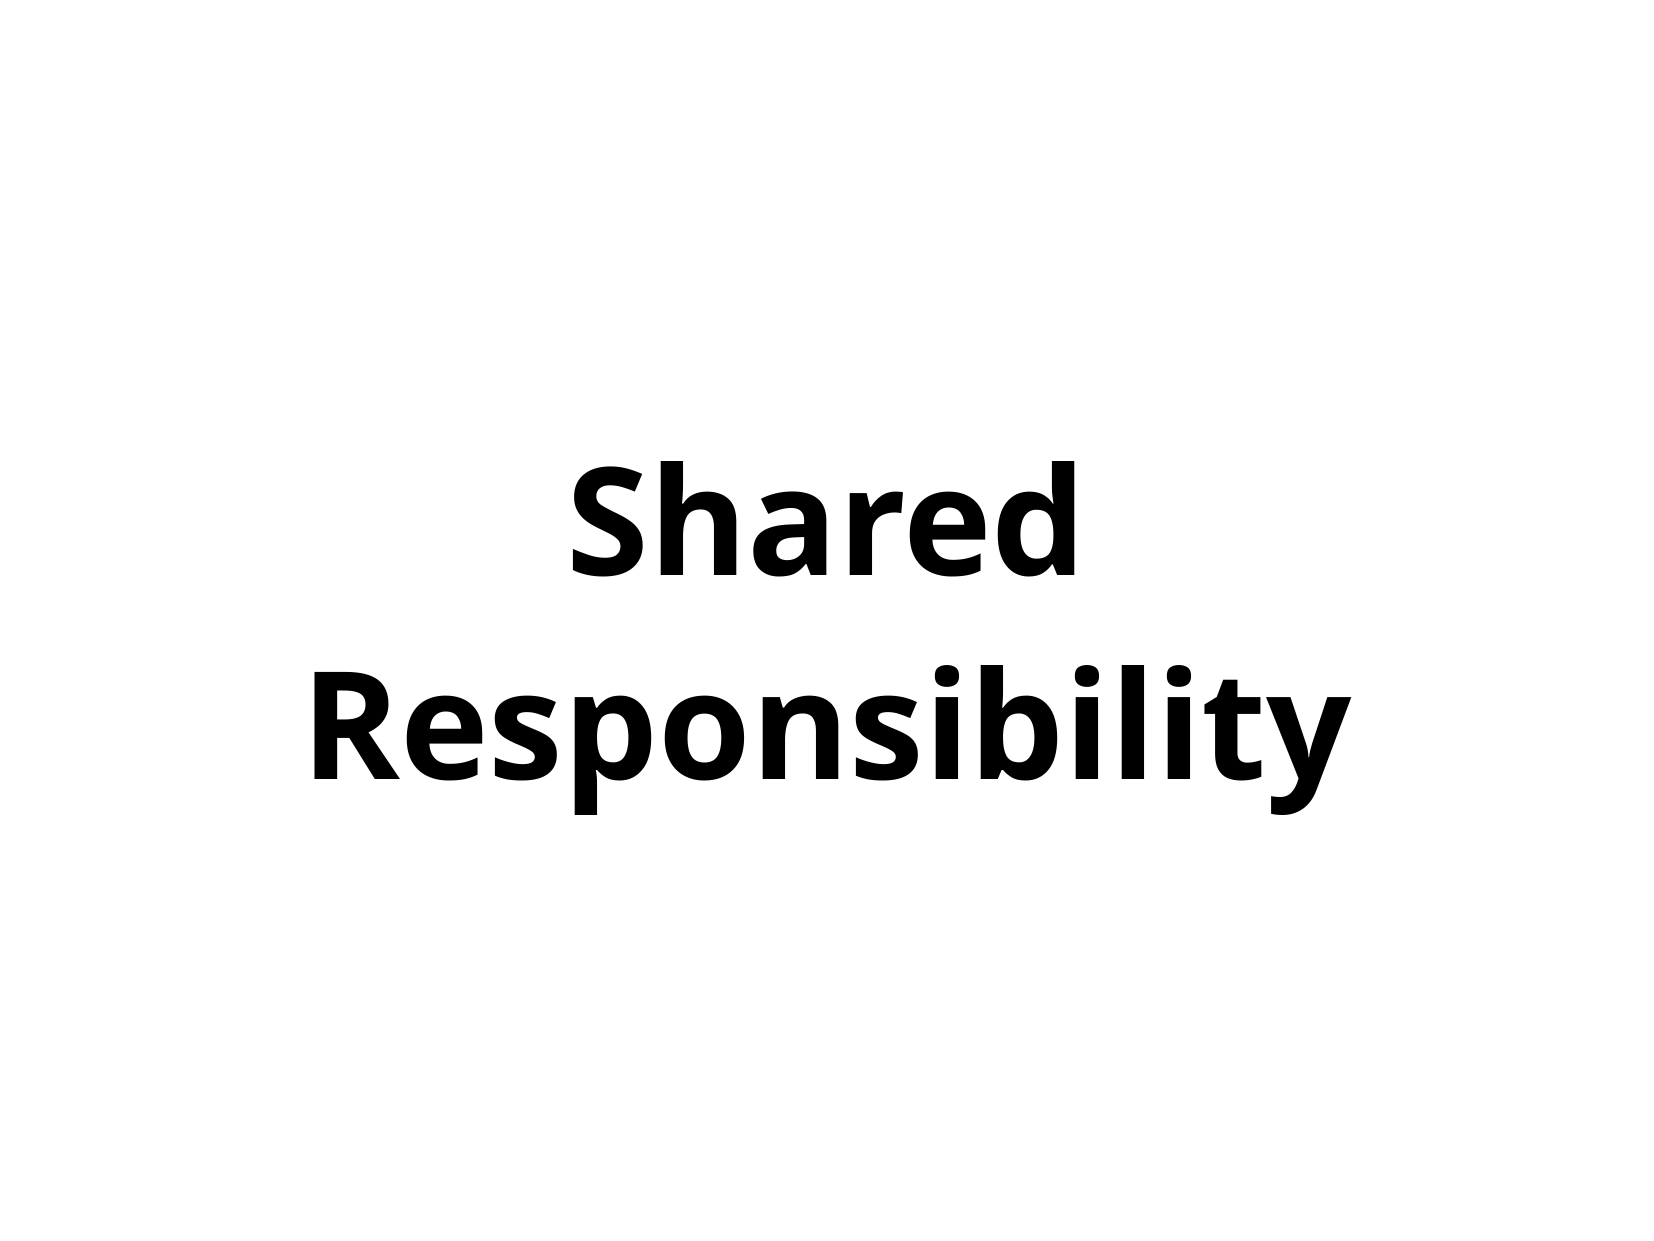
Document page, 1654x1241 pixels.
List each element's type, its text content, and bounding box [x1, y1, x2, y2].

title Shared Responsibility [59, 57, 1595, 1182]
